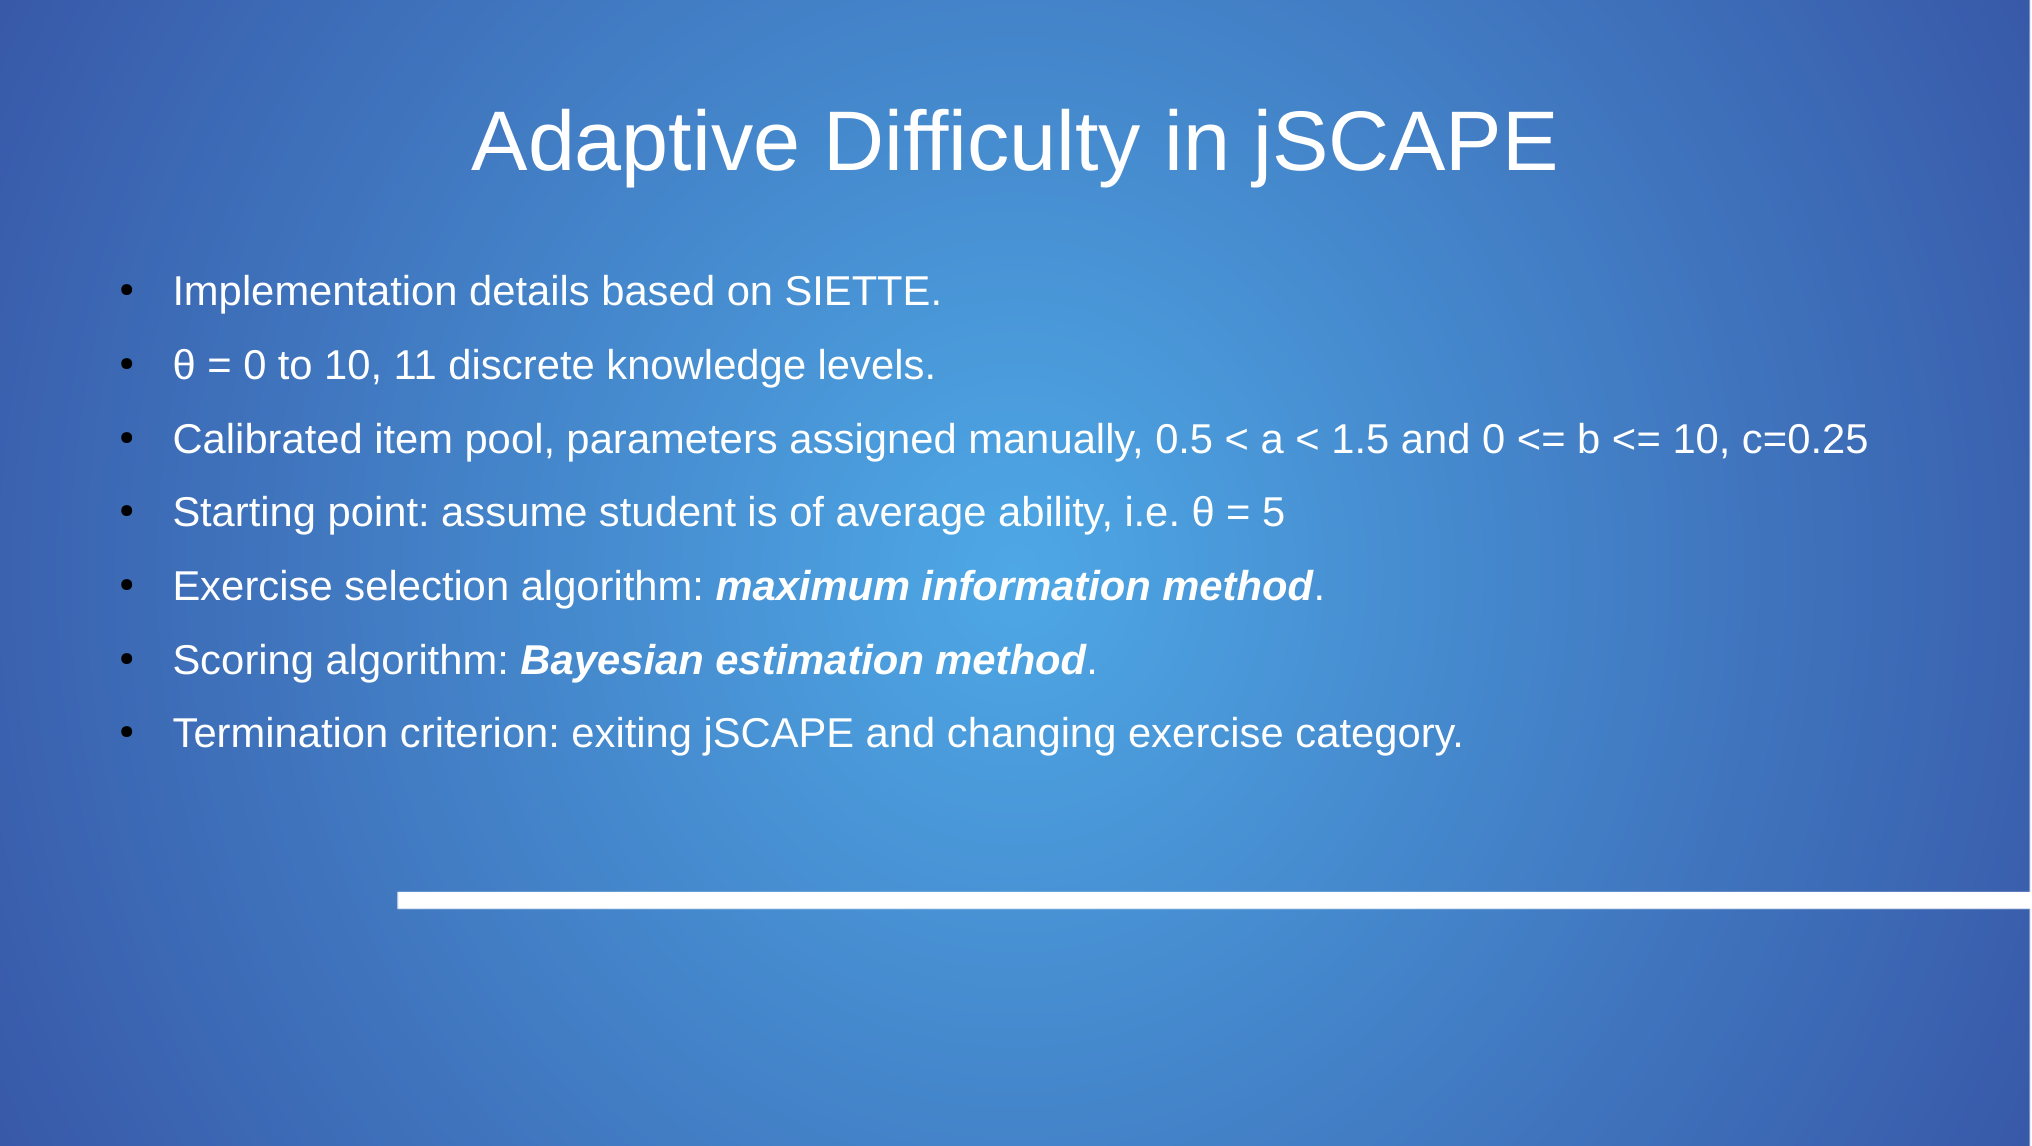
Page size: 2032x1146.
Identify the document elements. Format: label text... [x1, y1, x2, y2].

picture [0, 0, 2032, 1146]
list Implementation details based on SIETTE. θ = 0 to 10, 11 discrete knowledge levels. Calibrated item pool, parameters assigned manually, 0.5 < a < 1.5 and 0 <= b <= 10, c=0.25 Starting point: assume student is of average ability, i.e. θ = 5 Exercise selection algorithm: maximum information method. Scoring algorithm: Bayesian estimation method. Termination criterion: exiting jSCAPE and changing exercise category. [101, 268, 1930, 933]
title Adaptive Difficulty in jSCAPE [101, 45, 1930, 237]
